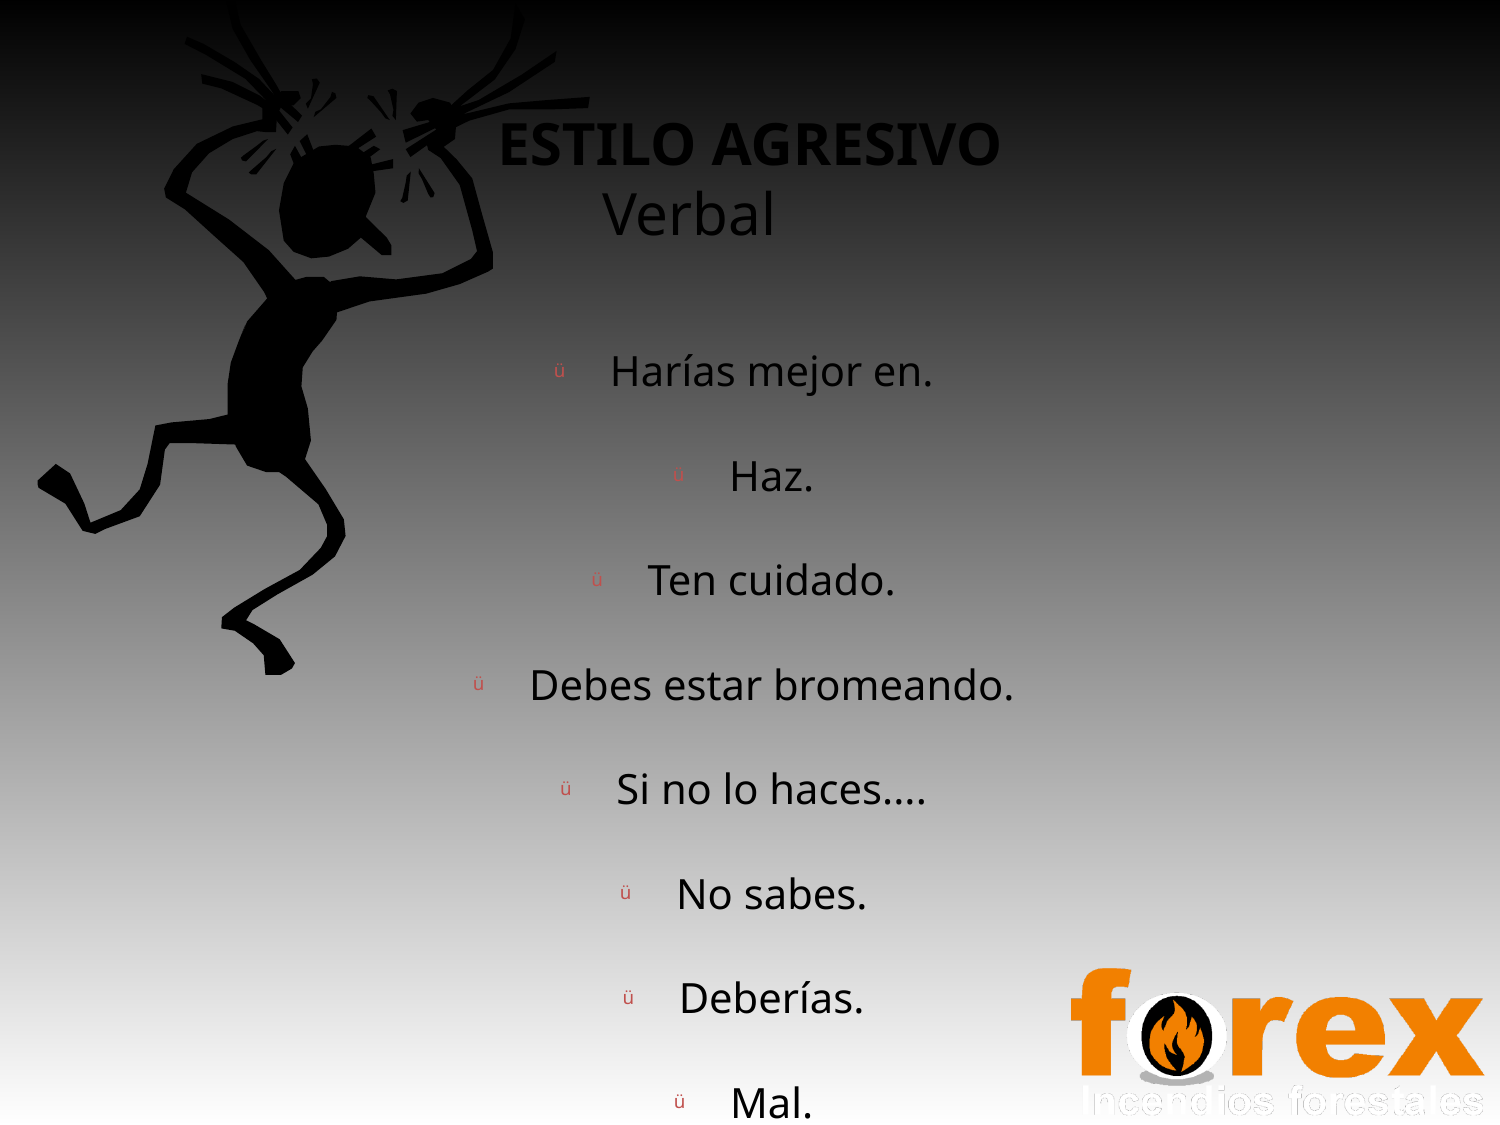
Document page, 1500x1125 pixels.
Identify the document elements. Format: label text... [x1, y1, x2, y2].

list Harías mejor en. Haz. Ten cuidado. Debes estar bromeando. Si no lo haces.... No sabes. Deberías. Mal. [225, 312, 1263, 988]
title ESTILO AGRESIVO Verbal [590, 99, 1388, 288]
chart [37, 0, 590, 675]
picture [1054, 927, 1500, 1125]
